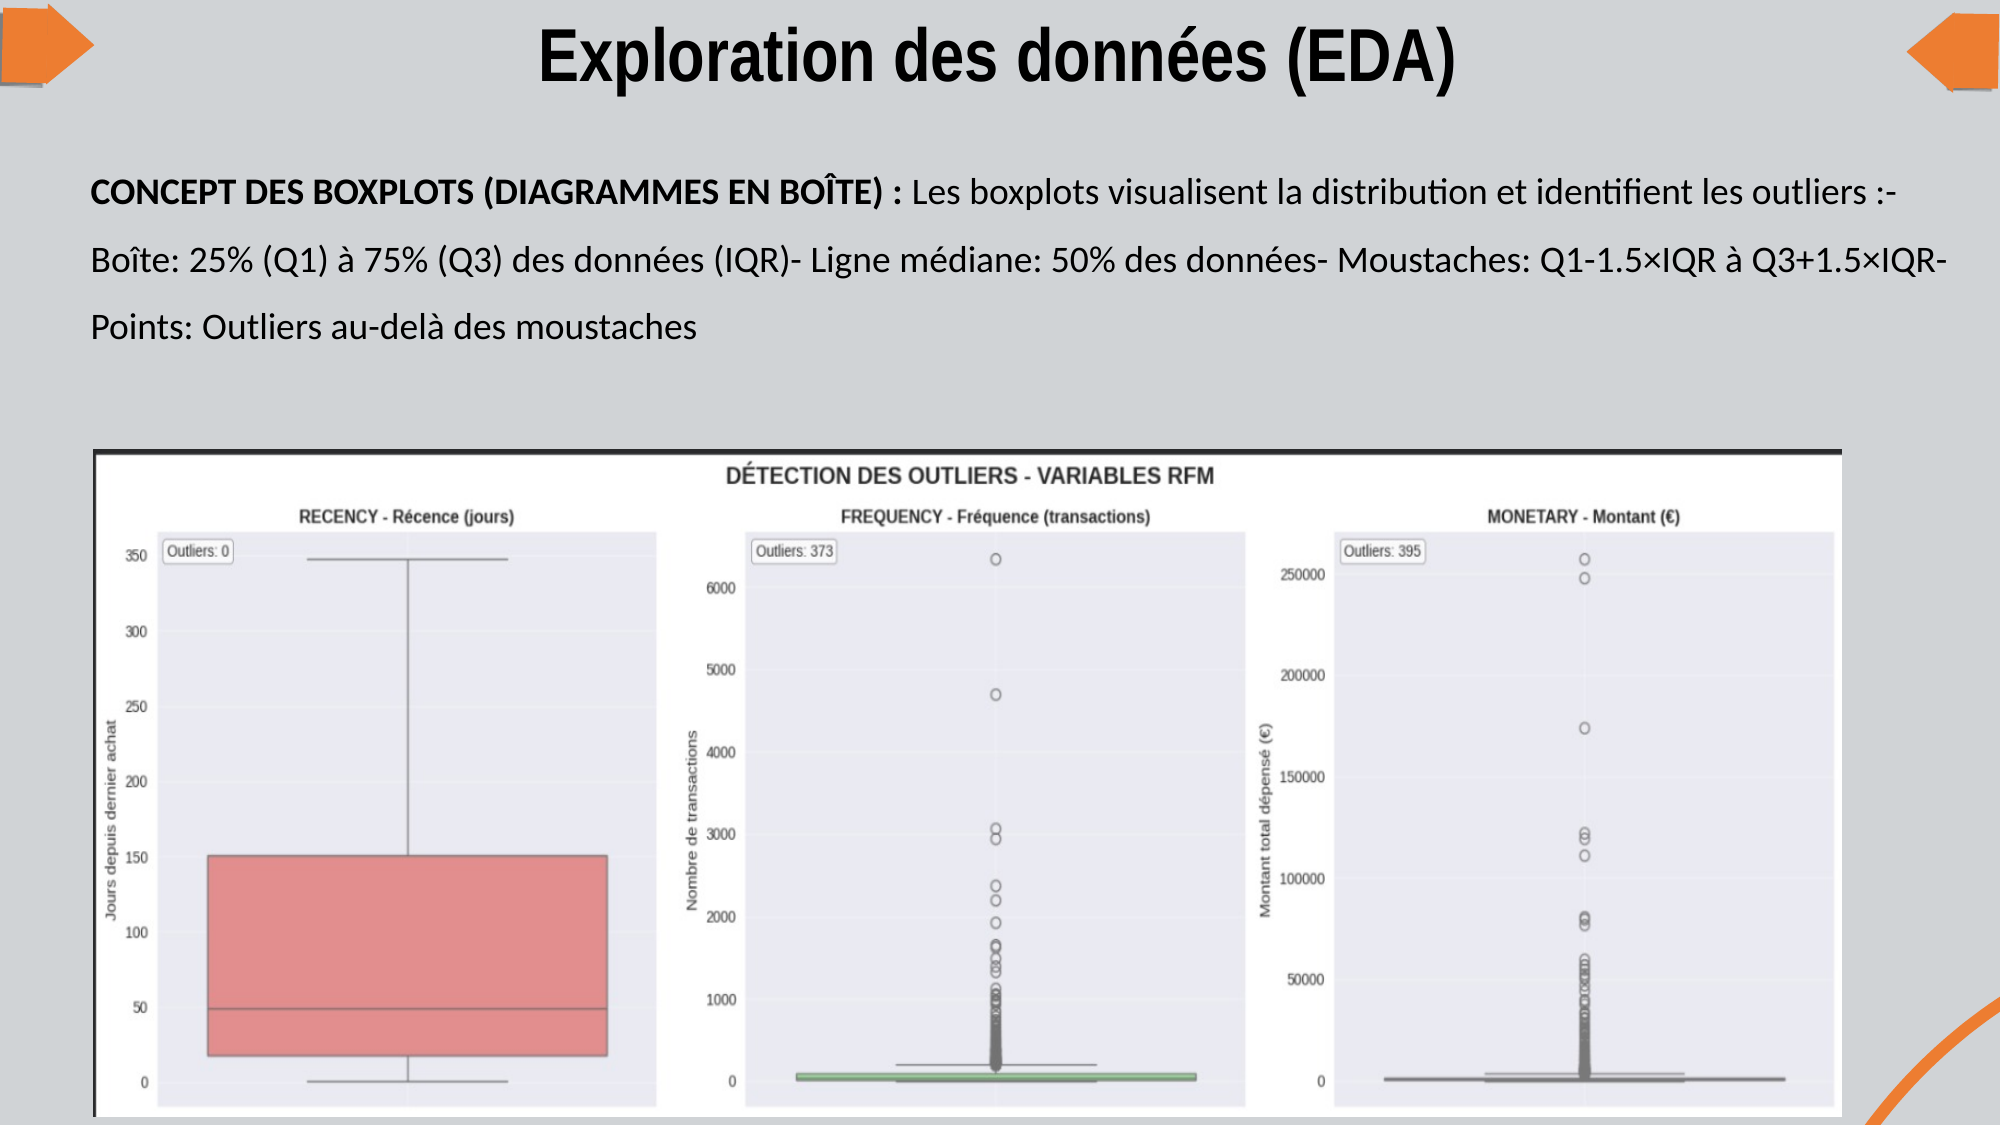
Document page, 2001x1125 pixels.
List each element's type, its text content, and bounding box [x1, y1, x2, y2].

text_box CONCEPT DES BOXPLOTS (DIAGRAMMES EN BOÎTE) : Les boxplots visualisent la distribution et identifient les outliers :- Boîte: 25% (Q1) à 75% (Q3) des données (IQR)- Ligne médiane: 50% des données- Moustaches: Q1-1.5×IQR à Q3+1.5×IQR- Points: Outliers au-delà des moustaches [75, 137, 1983, 350]
text_box [2, 5, 93, 83]
text_box [1908, 14, 1999, 91]
text_box Exploration des données (EDA) [523, 0, 1574, 106]
picture [93, 449, 1842, 1117]
